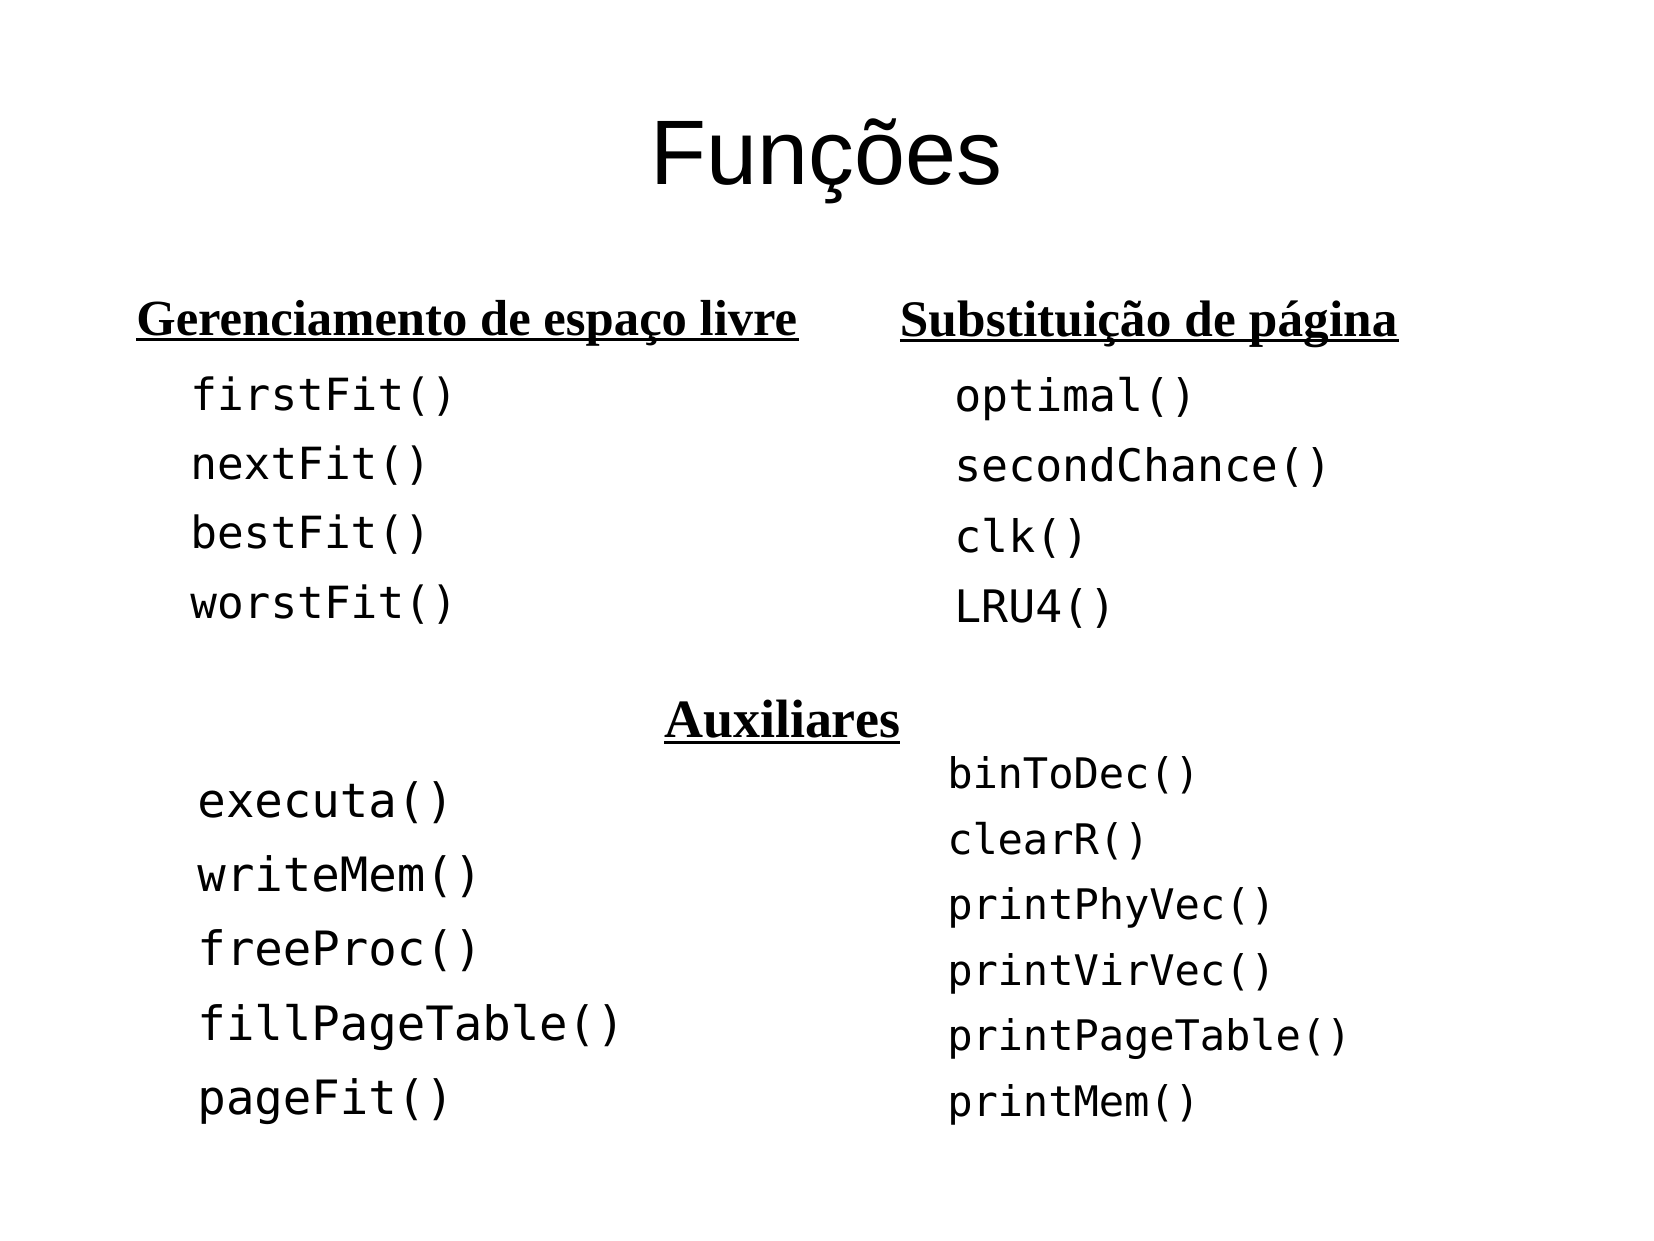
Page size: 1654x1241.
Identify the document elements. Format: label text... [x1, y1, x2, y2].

list binToDec() clearR() printPhyVec() printVirVec() printPageTable() printMem() [901, 750, 1572, 1128]
list Gerenciamento de espaço livre firstFit() nextFit() bestFit() worstFit() [82, 290, 809, 634]
list Auxiliares executa() writeMem() freeProc() fillPageTable() pageFit() [82, 690, 901, 1128]
title Funções [82, 49, 1571, 257]
list Substituição de página optimal() secondChance() clk() LRU4() [845, 290, 1572, 634]
